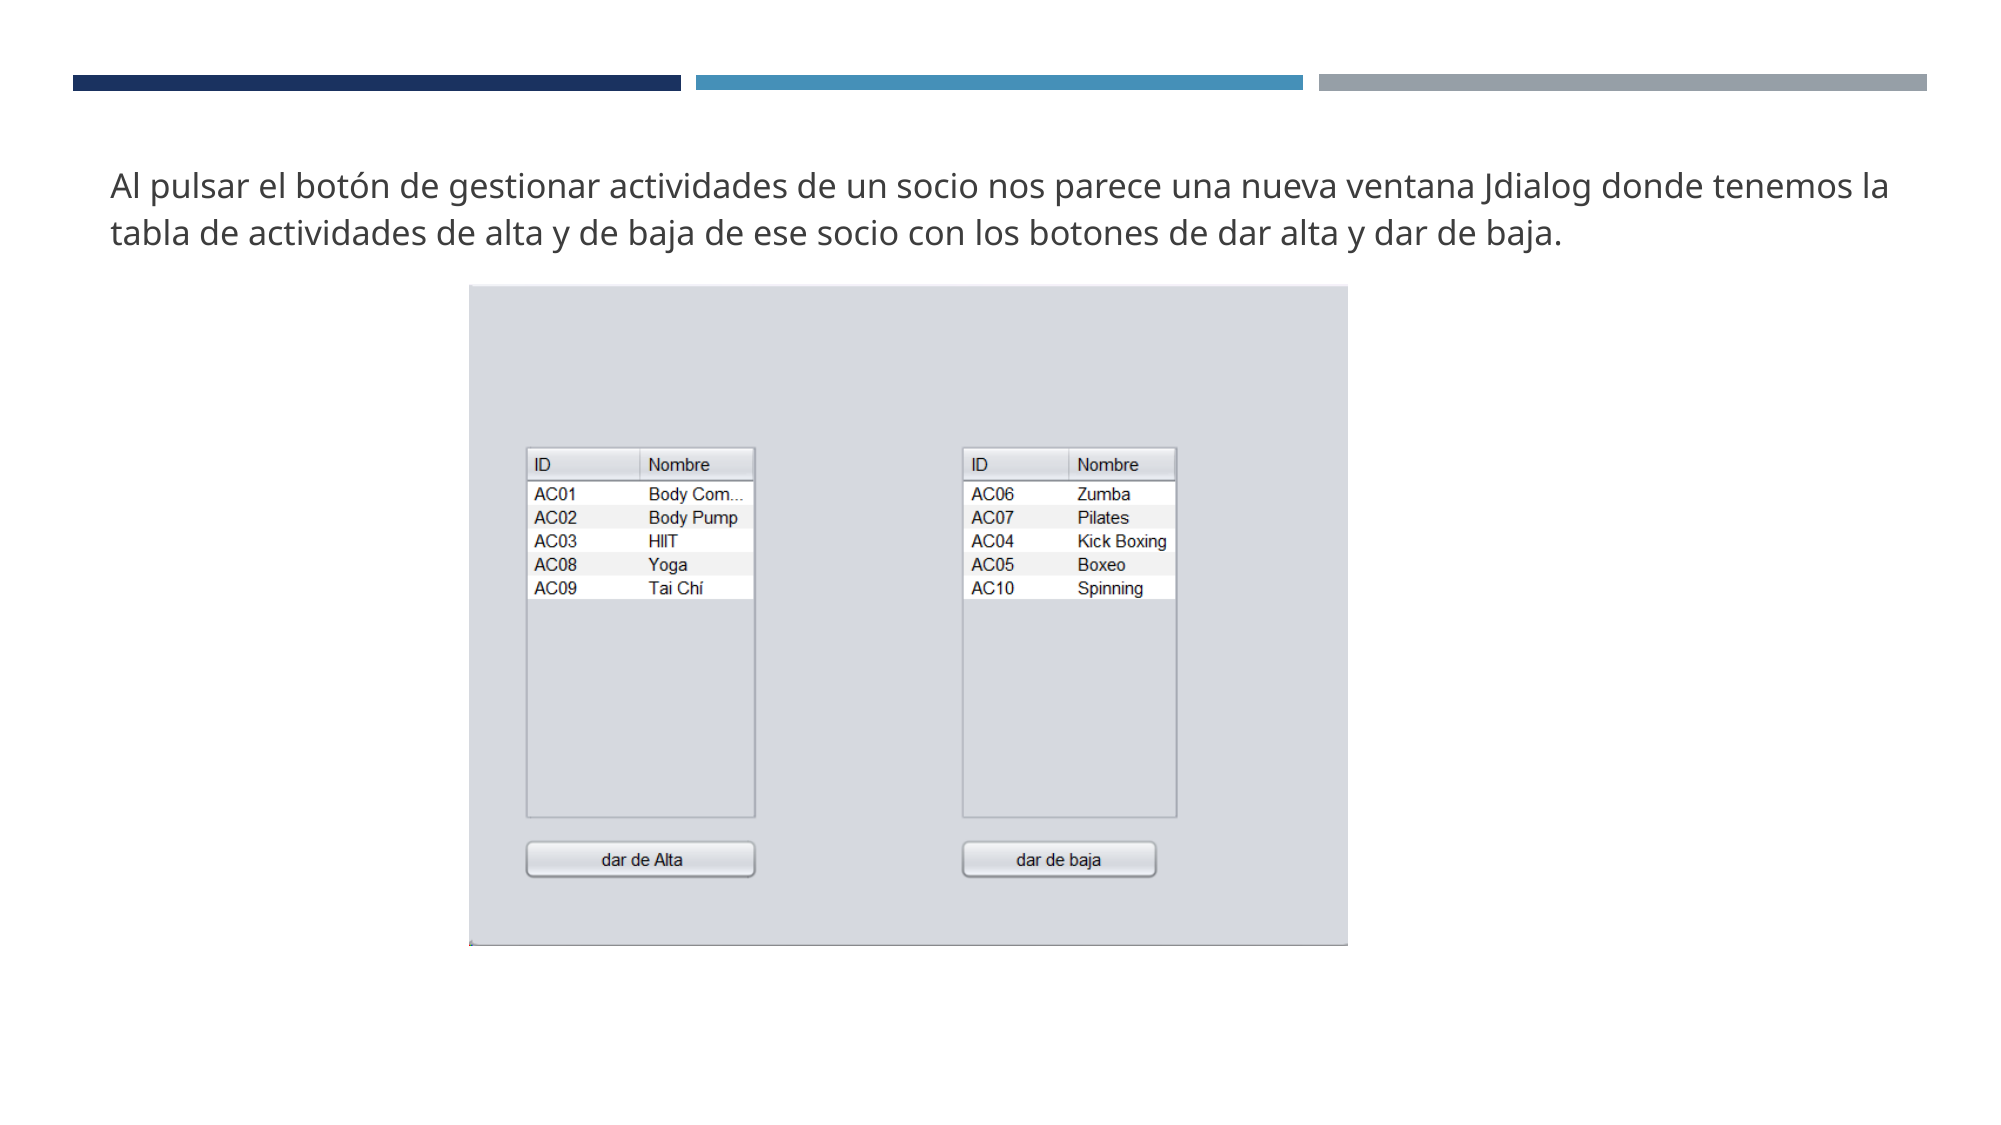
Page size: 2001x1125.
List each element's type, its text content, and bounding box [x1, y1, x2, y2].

list Al pulsar el botón de gestionar actividades de un socio nos parece una nueva ventana Jdialog donde tenemos la tabla de actividades de alta y de baja de ese socio con los botones de dar alta y dar de baja. [95, 154, 1905, 264]
picture [469, 284, 1348, 946]
